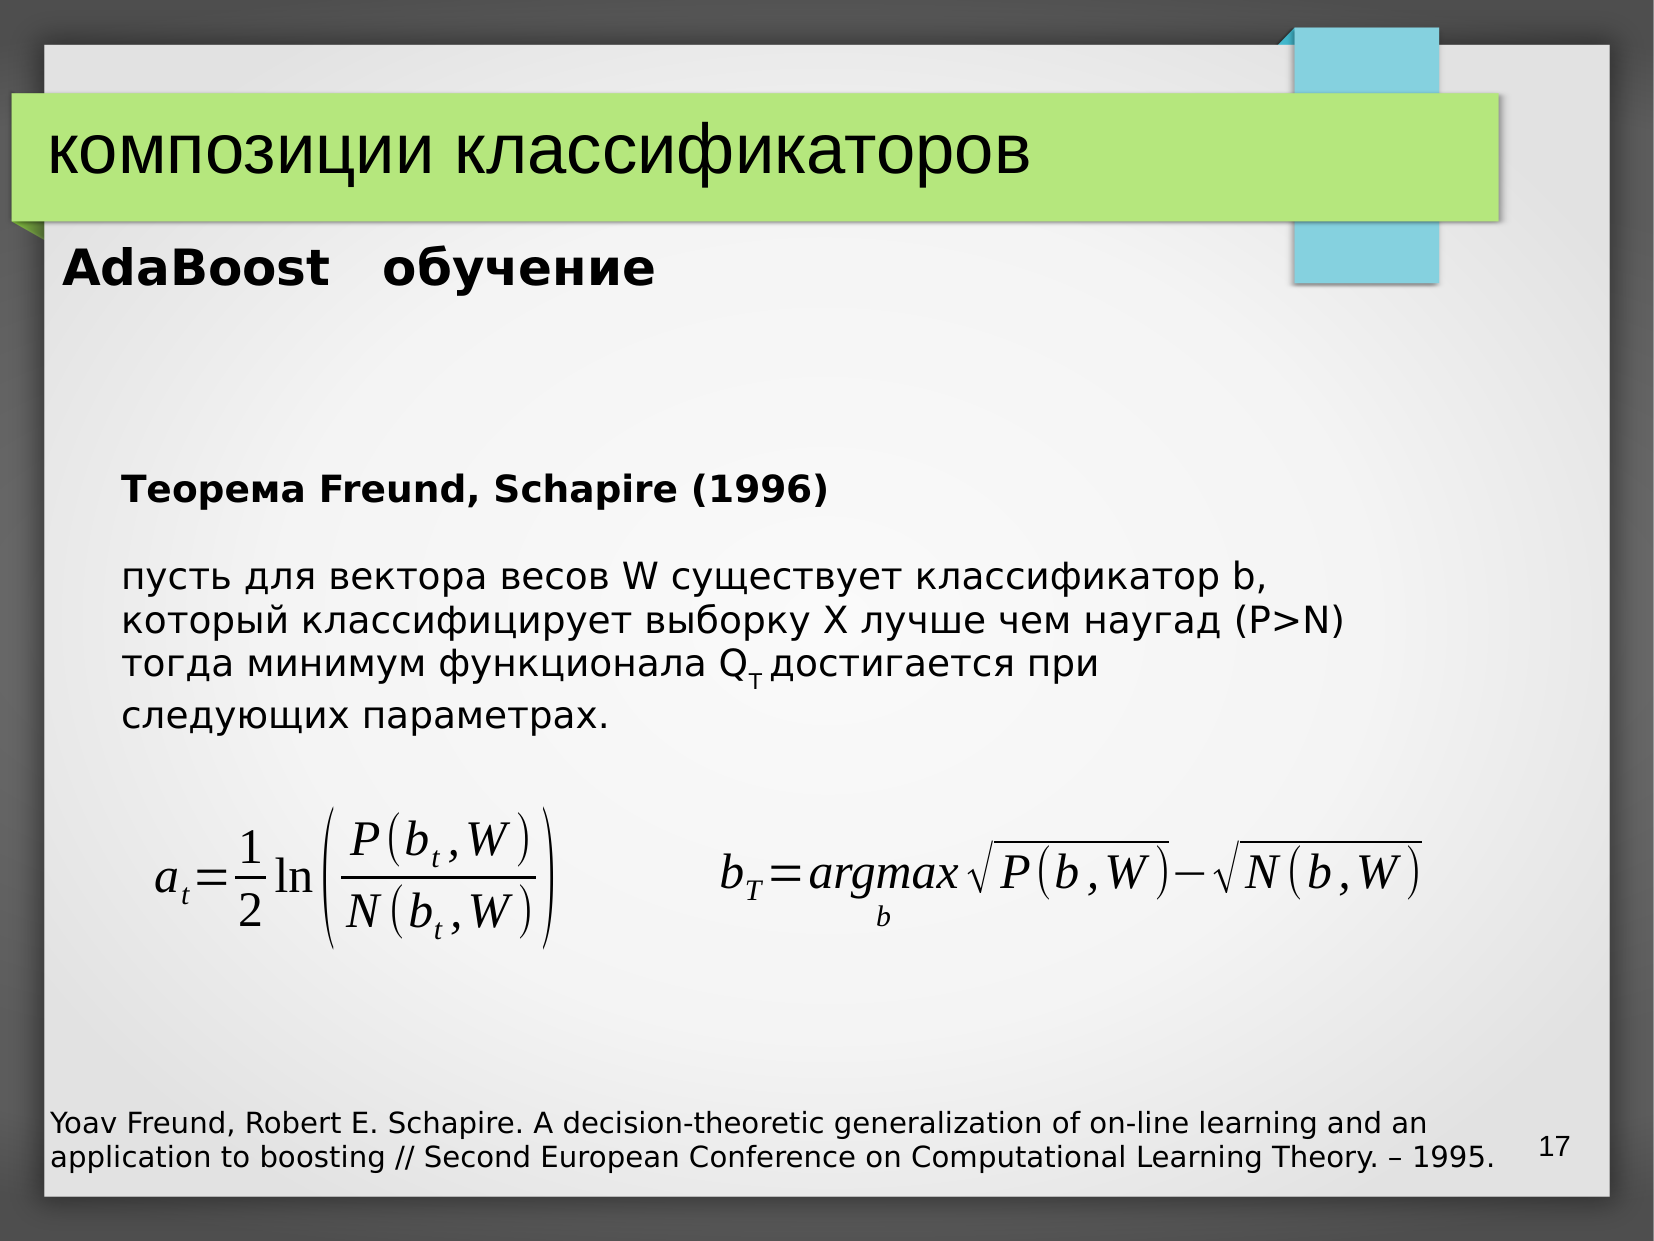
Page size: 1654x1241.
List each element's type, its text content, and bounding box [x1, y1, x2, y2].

chart [147, 803, 564, 953]
title композиции классификаторов [47, 109, 1501, 189]
text_box Yoav Freund, Robert E. Schapire. A decision-theoretic generalization of on-line learning and an application to boosting // Second European Conference on Computational Learning Theory. – 1995. [35, 1098, 1536, 1182]
text_box Tеорема Freund, Schapire (1996) пусть для вектора весов W существует классификатор b, который классифицирует выборку X лучше чем наугад (P>N) тогда минимум функционала QT достигается при следующих параметрах. [106, 460, 1382, 768]
chart [712, 838, 1430, 933]
text_box AdaBoost обучение [47, 231, 768, 305]
picture [0, 0, 1654, 1241]
